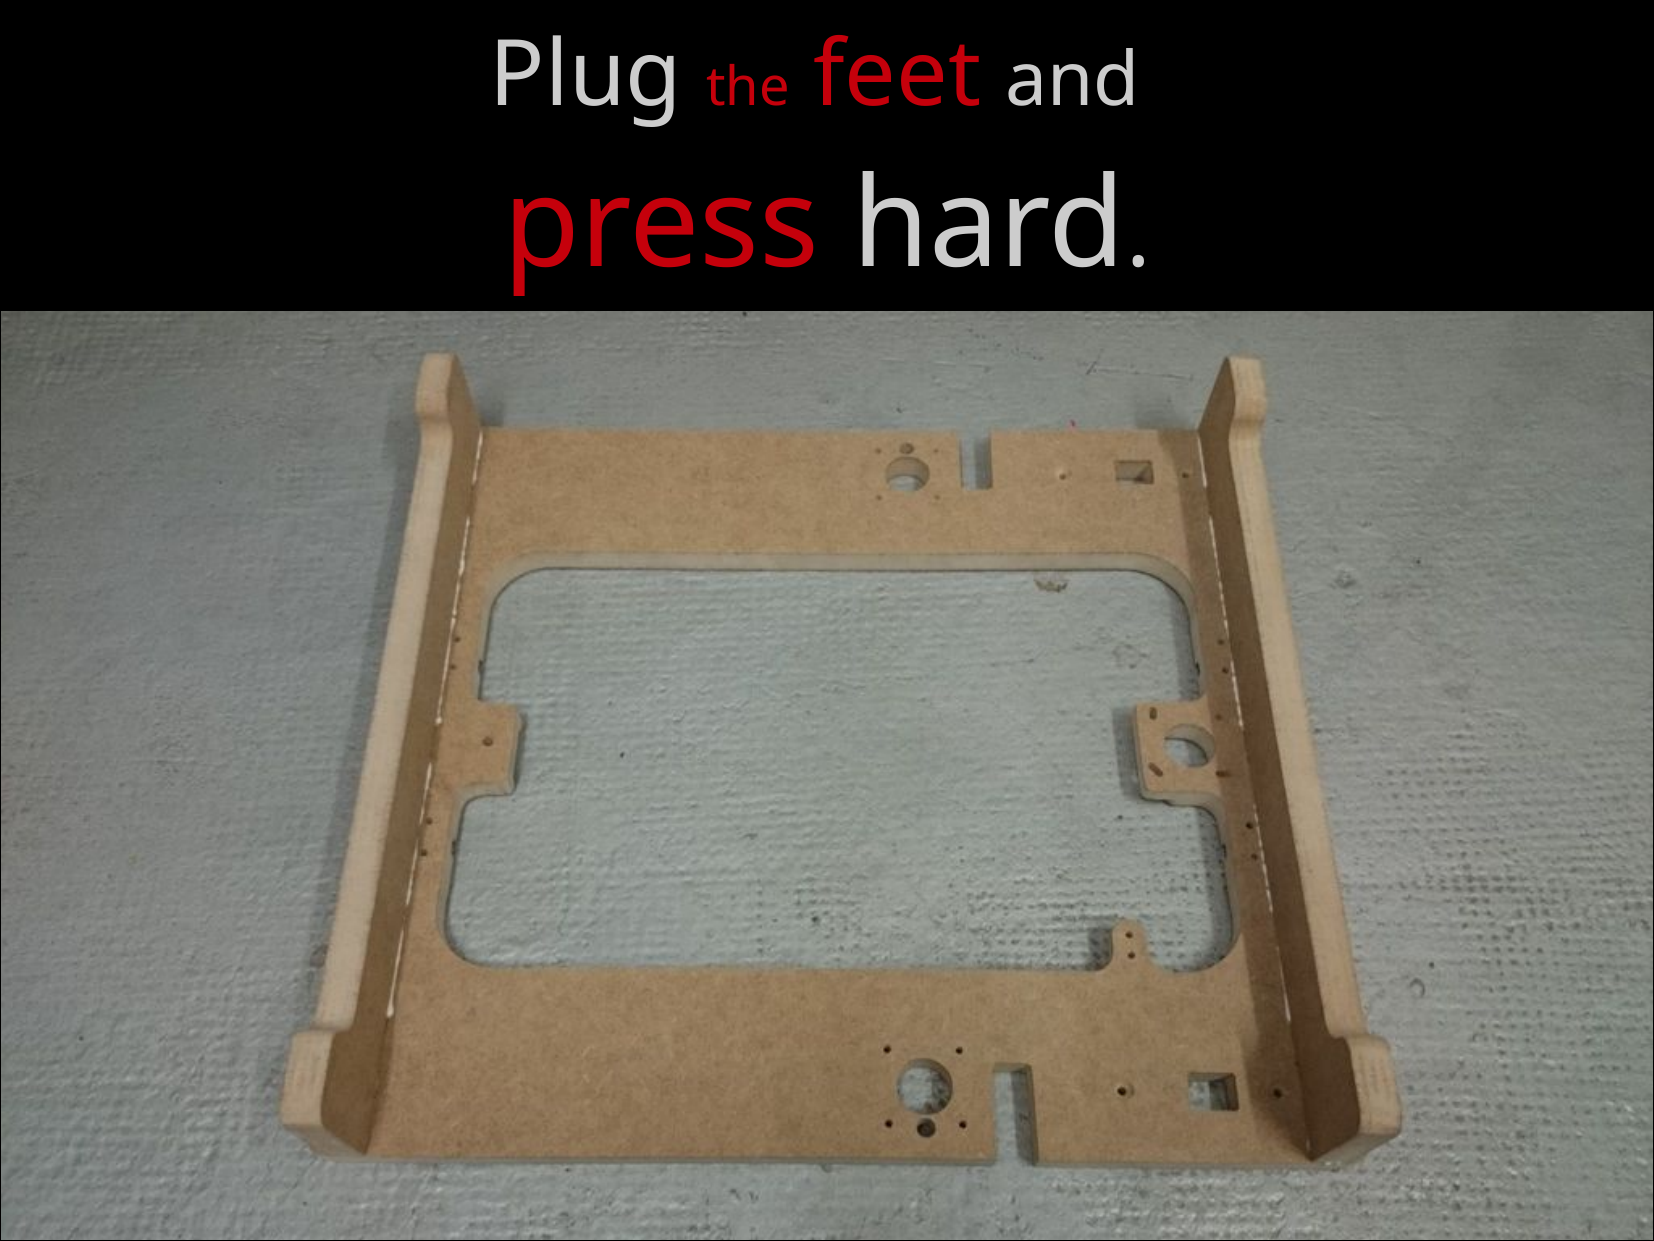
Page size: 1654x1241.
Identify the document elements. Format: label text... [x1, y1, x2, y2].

picture [0, 311, 1654, 1241]
title Plug the feet and press hard. [0, 0, 1654, 311]
